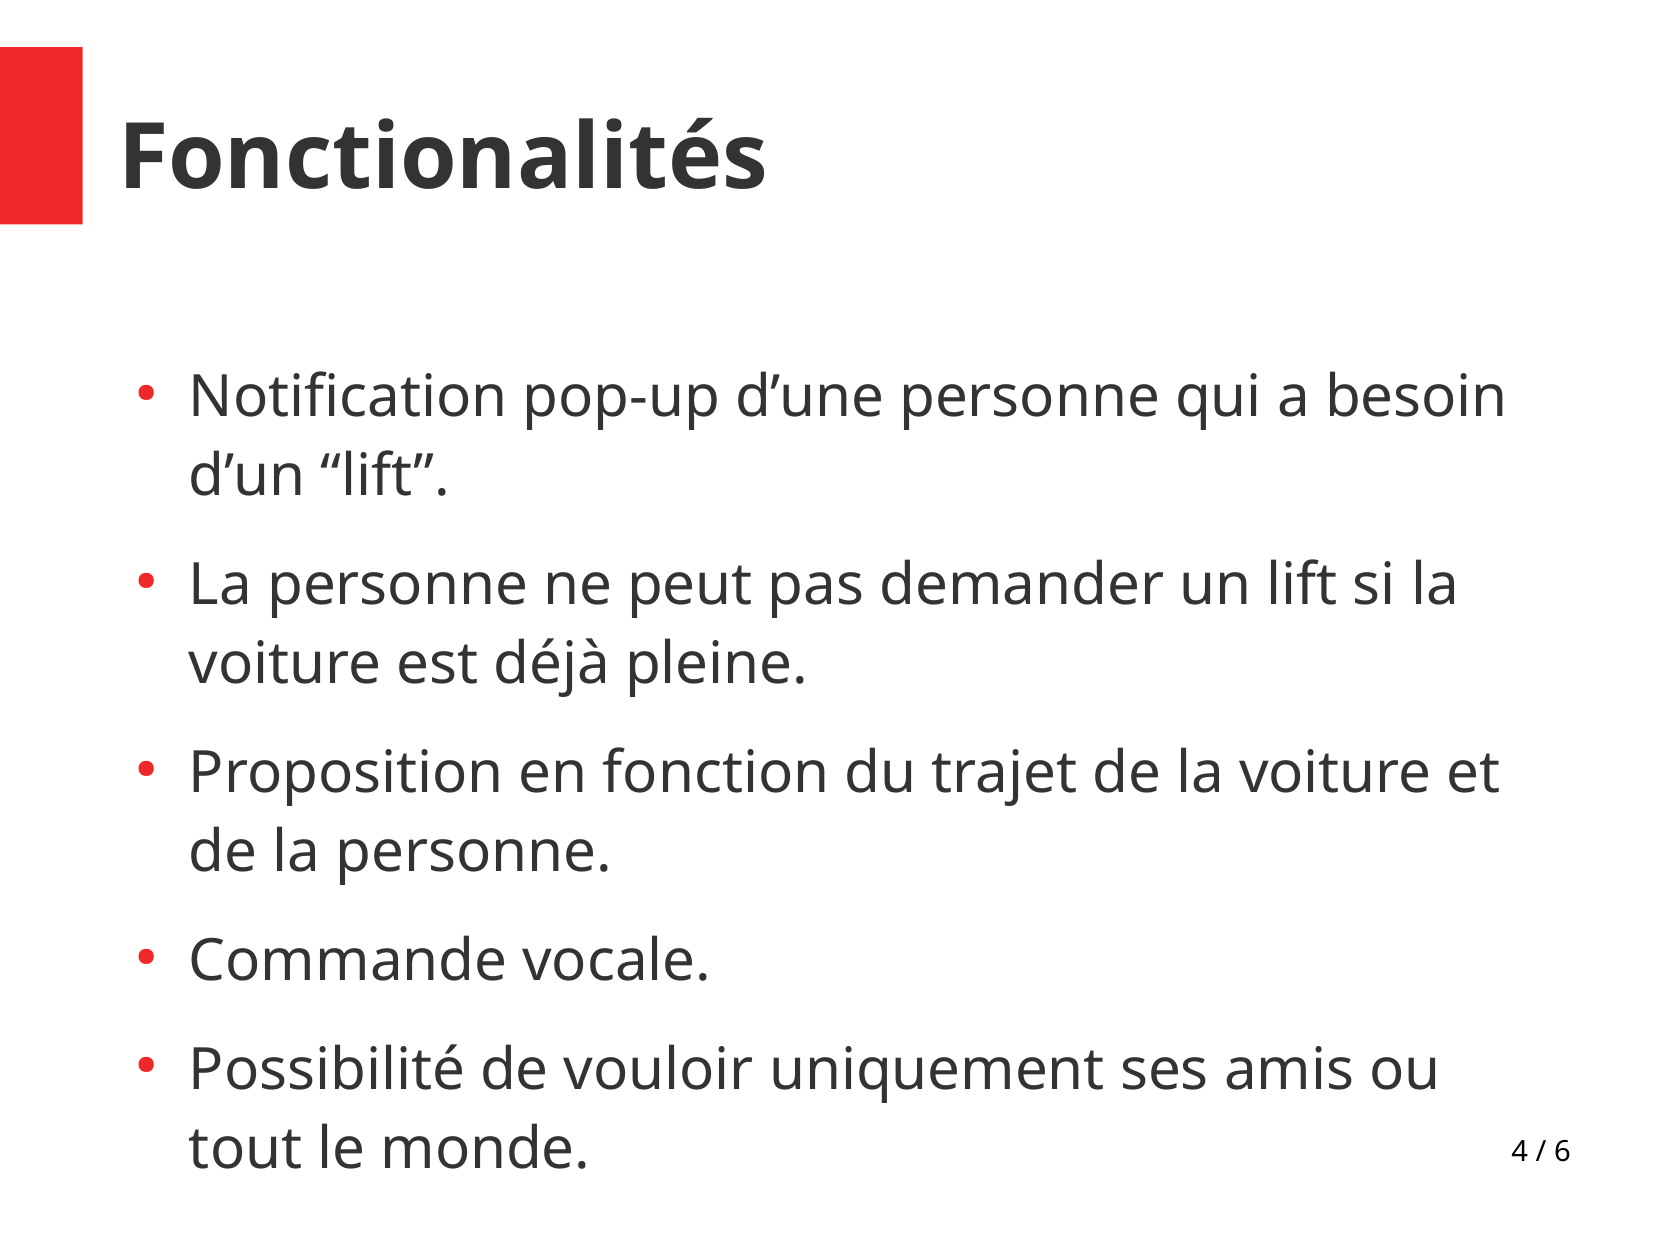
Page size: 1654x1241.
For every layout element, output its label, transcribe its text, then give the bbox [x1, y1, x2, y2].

list Notification pop-up d’une personne qui a besoin d’un “lift”. La personne ne peut pas demander un lift si la voiture est déjà pleine. Proposition en fonction du trajet de la voiture et de la personne. Commande vocale. Possibilité de vouloir uniquement ses amis ou tout le monde. [118, 354, 1536, 1074]
title Fonctionalités [118, 49, 1571, 257]
